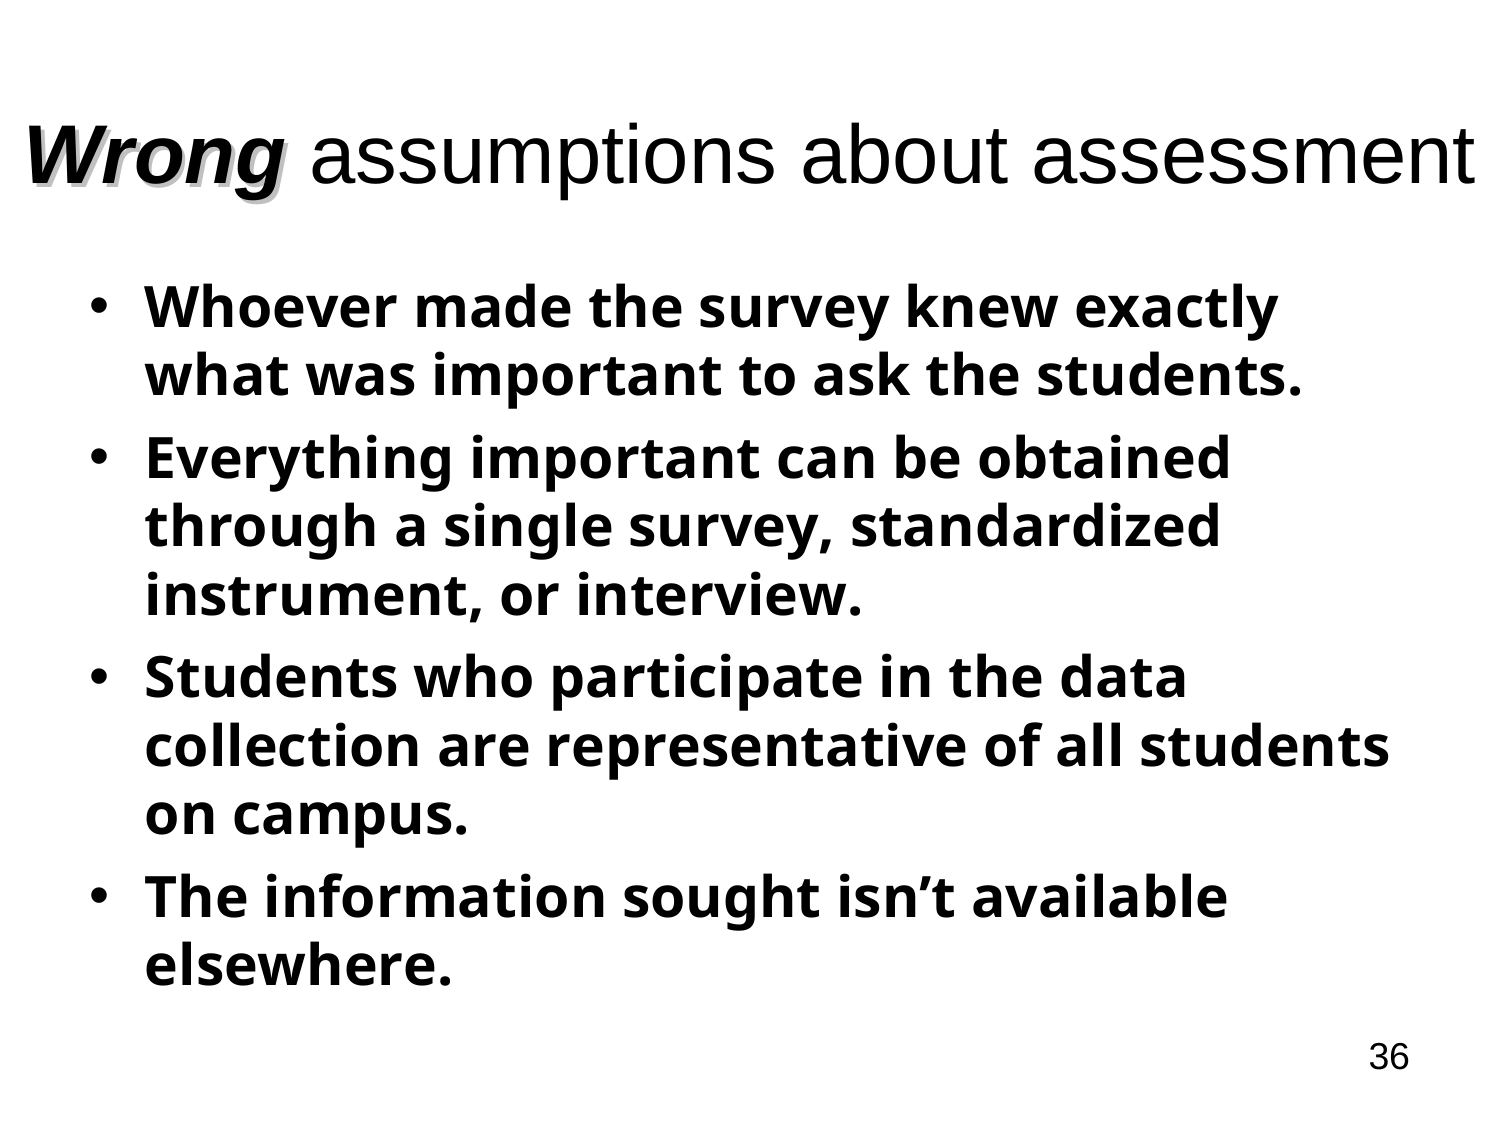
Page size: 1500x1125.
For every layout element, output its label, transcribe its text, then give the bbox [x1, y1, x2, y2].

title Wrong assumptions about assessment [0, 37, 1500, 263]
list Whoever made the survey knew exactly what was important to ask the students. Everything important can be obtained through a single survey, standardized instrument, or interview. Students who participate in the data collection are representative of all students on campus. The information sought isn’t available elsewhere. [75, 262, 1426, 1005]
